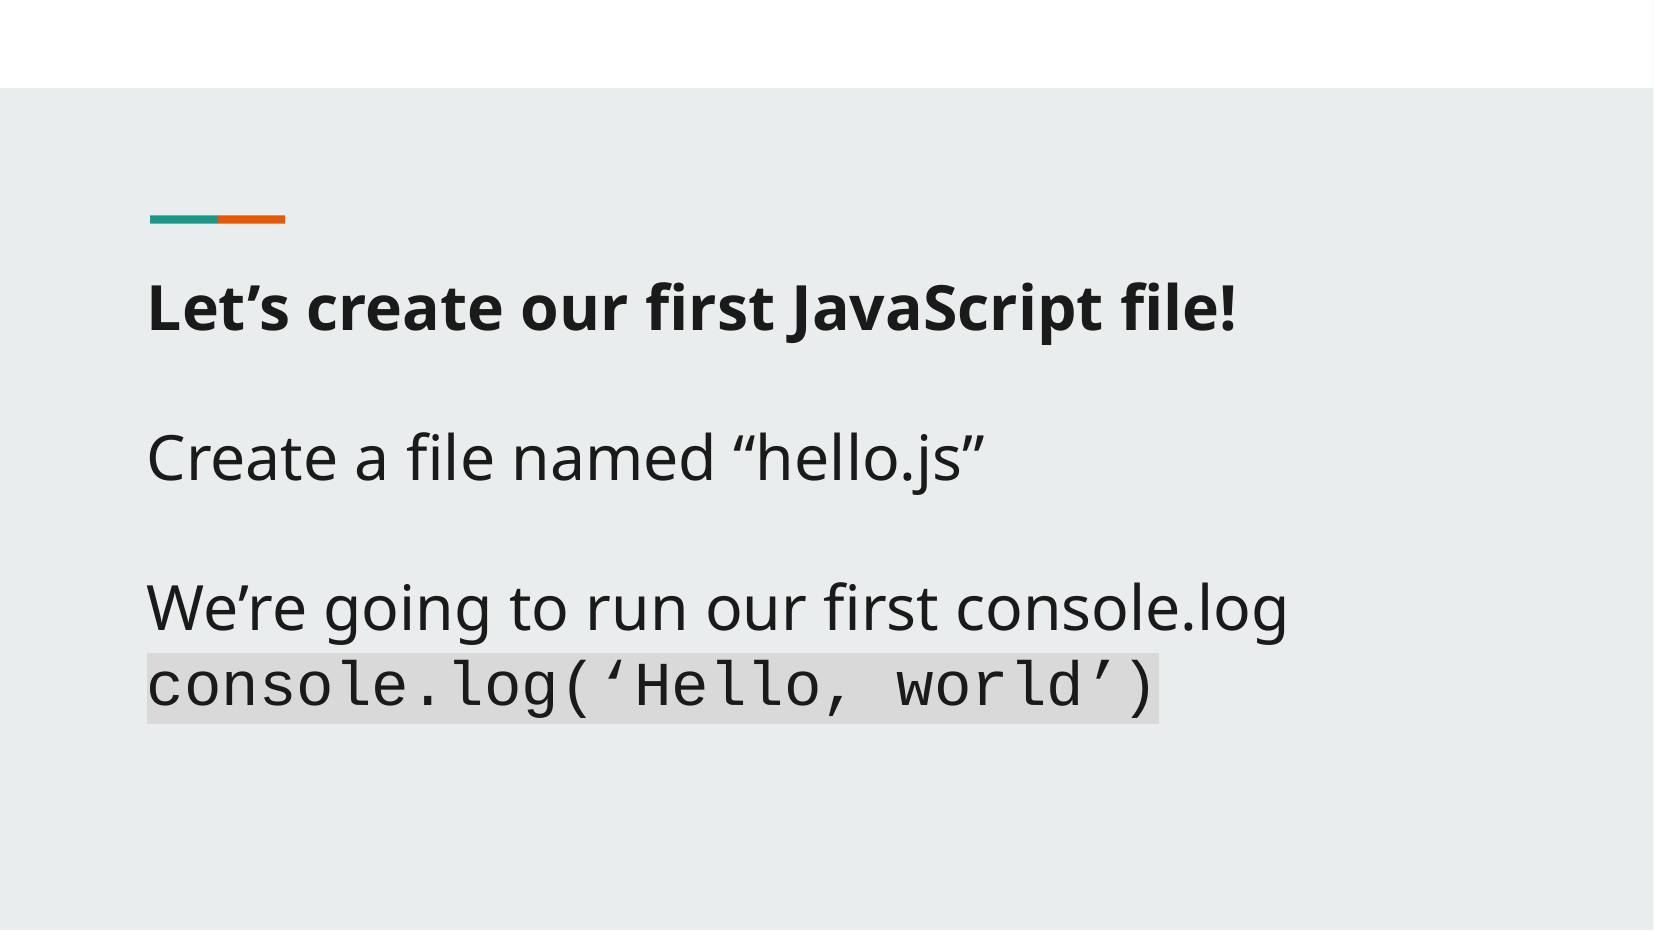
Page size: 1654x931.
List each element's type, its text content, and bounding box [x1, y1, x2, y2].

title Let’s create our first JavaScript file! Create a file named “hello.js” We’re going to run our first console.log console.log(‘Hello, world’) [131, 252, 1523, 554]
